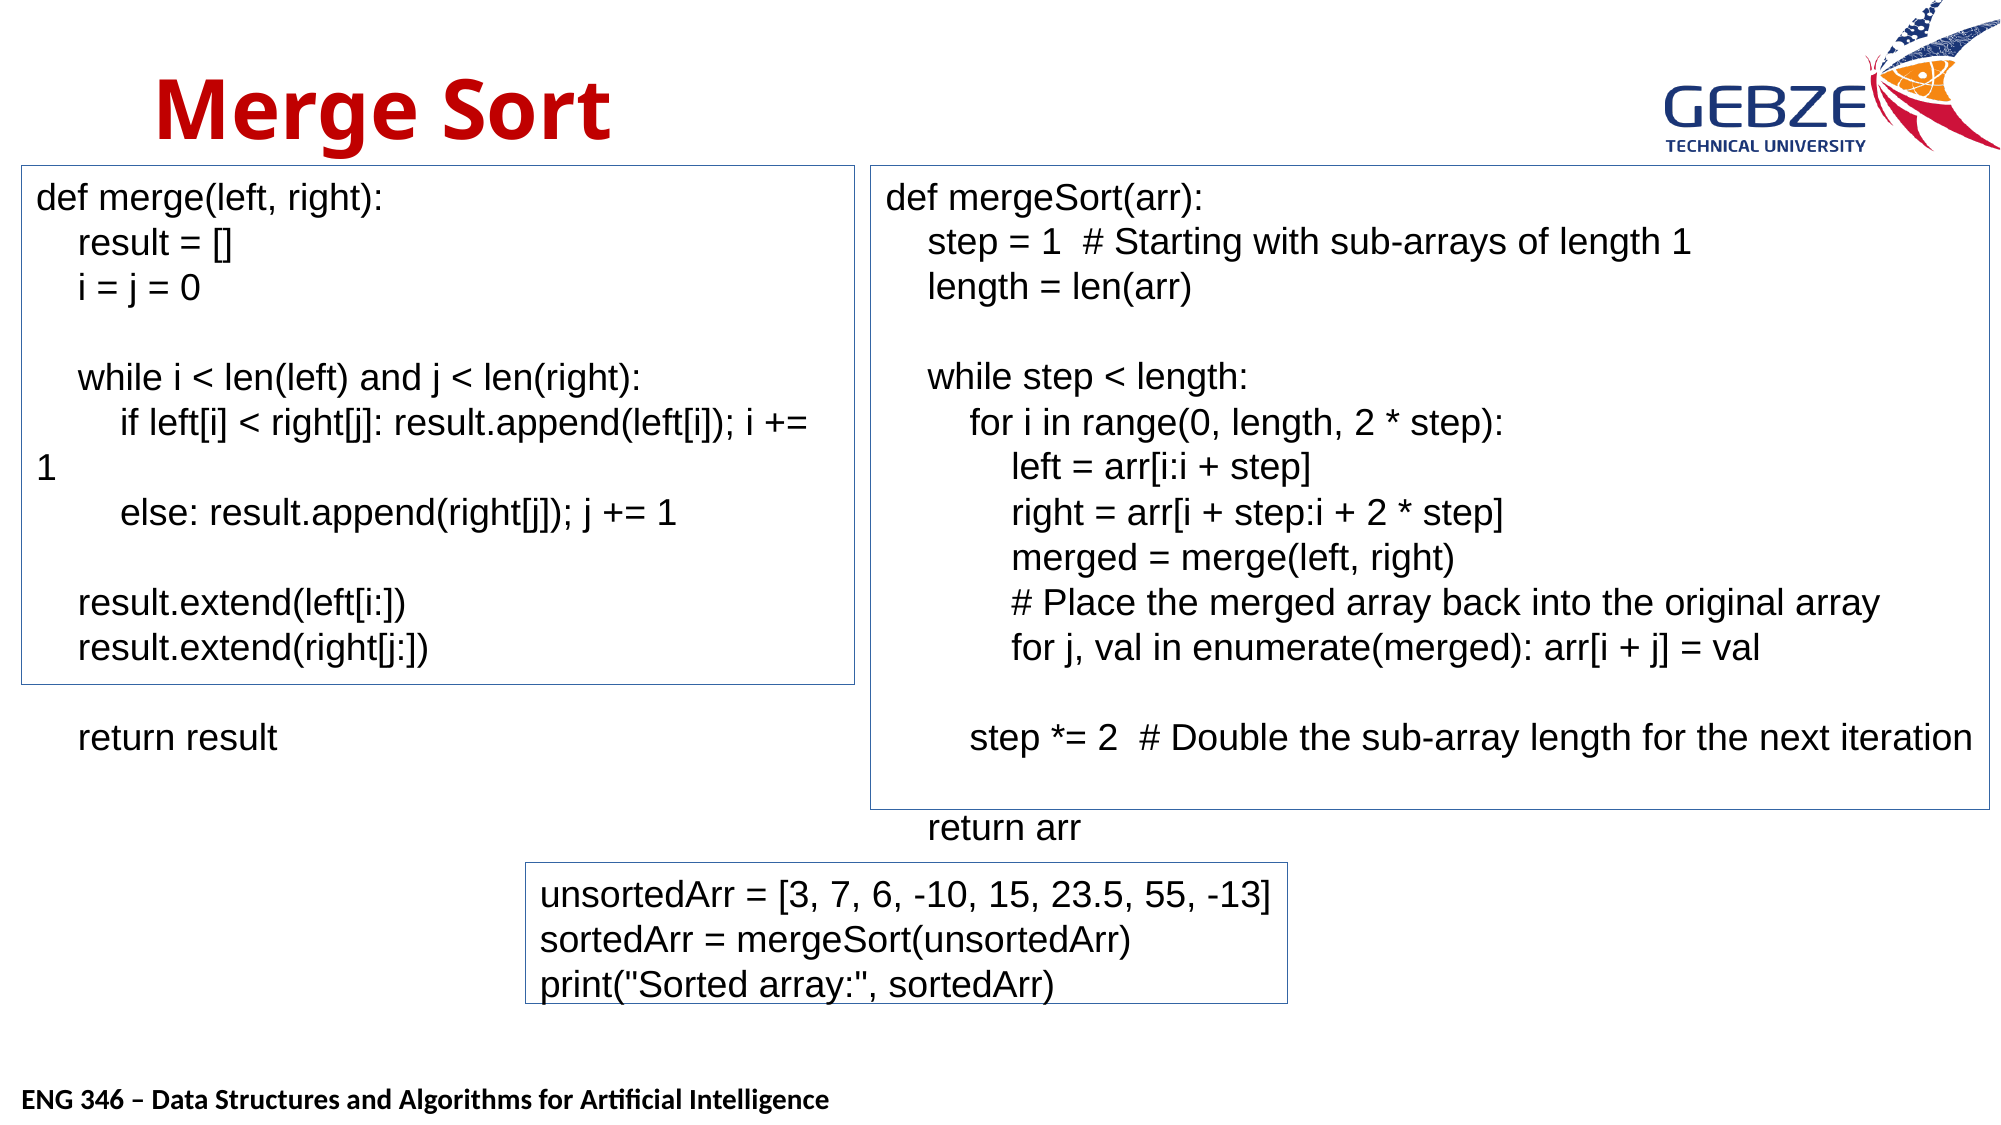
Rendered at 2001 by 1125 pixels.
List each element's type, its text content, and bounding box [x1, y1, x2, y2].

text_box unsortedArr = [3, 7, 6, -10, 15, 23.5, 55, -13] sortedArr = mergeSort(unsortedArr) print("Sorted array:", sortedArr) [525, 862, 1288, 1004]
text_box def mergeSort(arr): step = 1 # Starting with sub-arrays of length 1 length = len(arr) while step < length: for i in range(0, length, 2 * step): left = arr[i:i + step] right = arr[i + step:i + 2 * step] merged = merge(left, right) # Place the merged array back into the original array for j, val in enumerate(merged): arr[i + j] = val step *= 2 # Double the sub-array length for the next iteration return arr [870, 165, 1990, 810]
title Merge Sort [137, 59, 1863, 166]
text_box def merge(left, right): result = [] i = j = 0 while i < len(left) and j < len(right): if left[i] < right[j]: result.append(left[i]); i += 1 else: result.append(right[j]); j += 1 result.extend(left[i:]) result.extend(right[j:]) return result [21, 165, 855, 685]
picture [1665, 0, 2001, 152]
